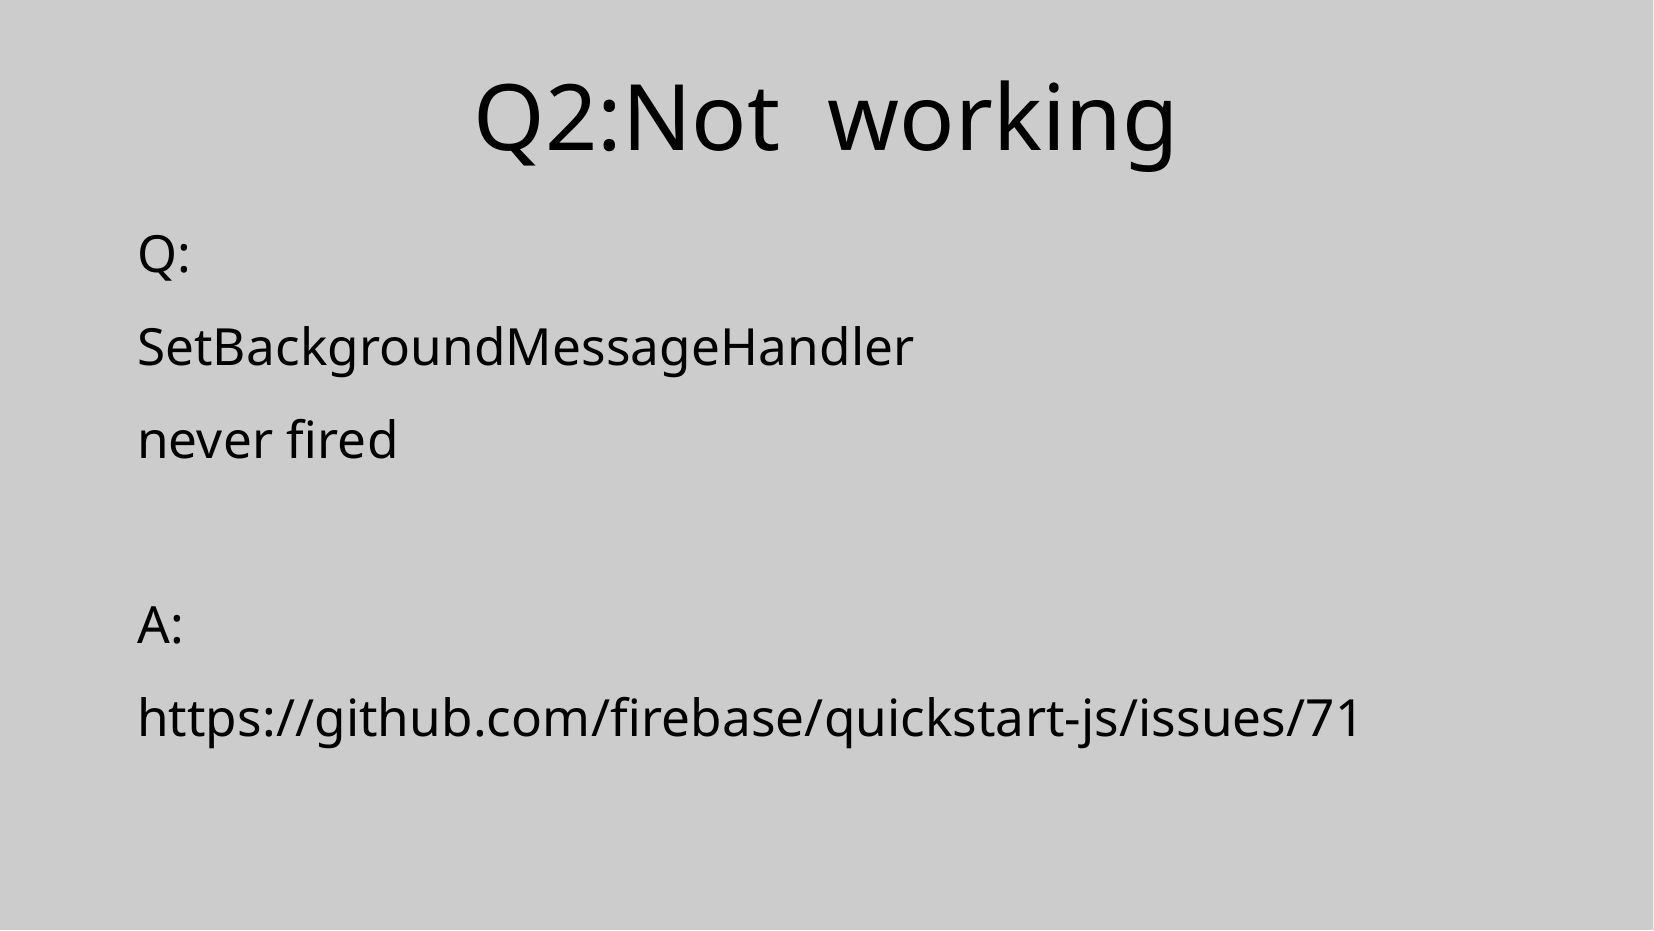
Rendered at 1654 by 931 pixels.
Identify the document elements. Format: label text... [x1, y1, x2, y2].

title Q2:Not working [82, 37, 1571, 193]
list Q: SetBackgroundMessageHandler never fired A: https://github.com/firebase/quickstart-js/issues/71 [82, 217, 1571, 758]
